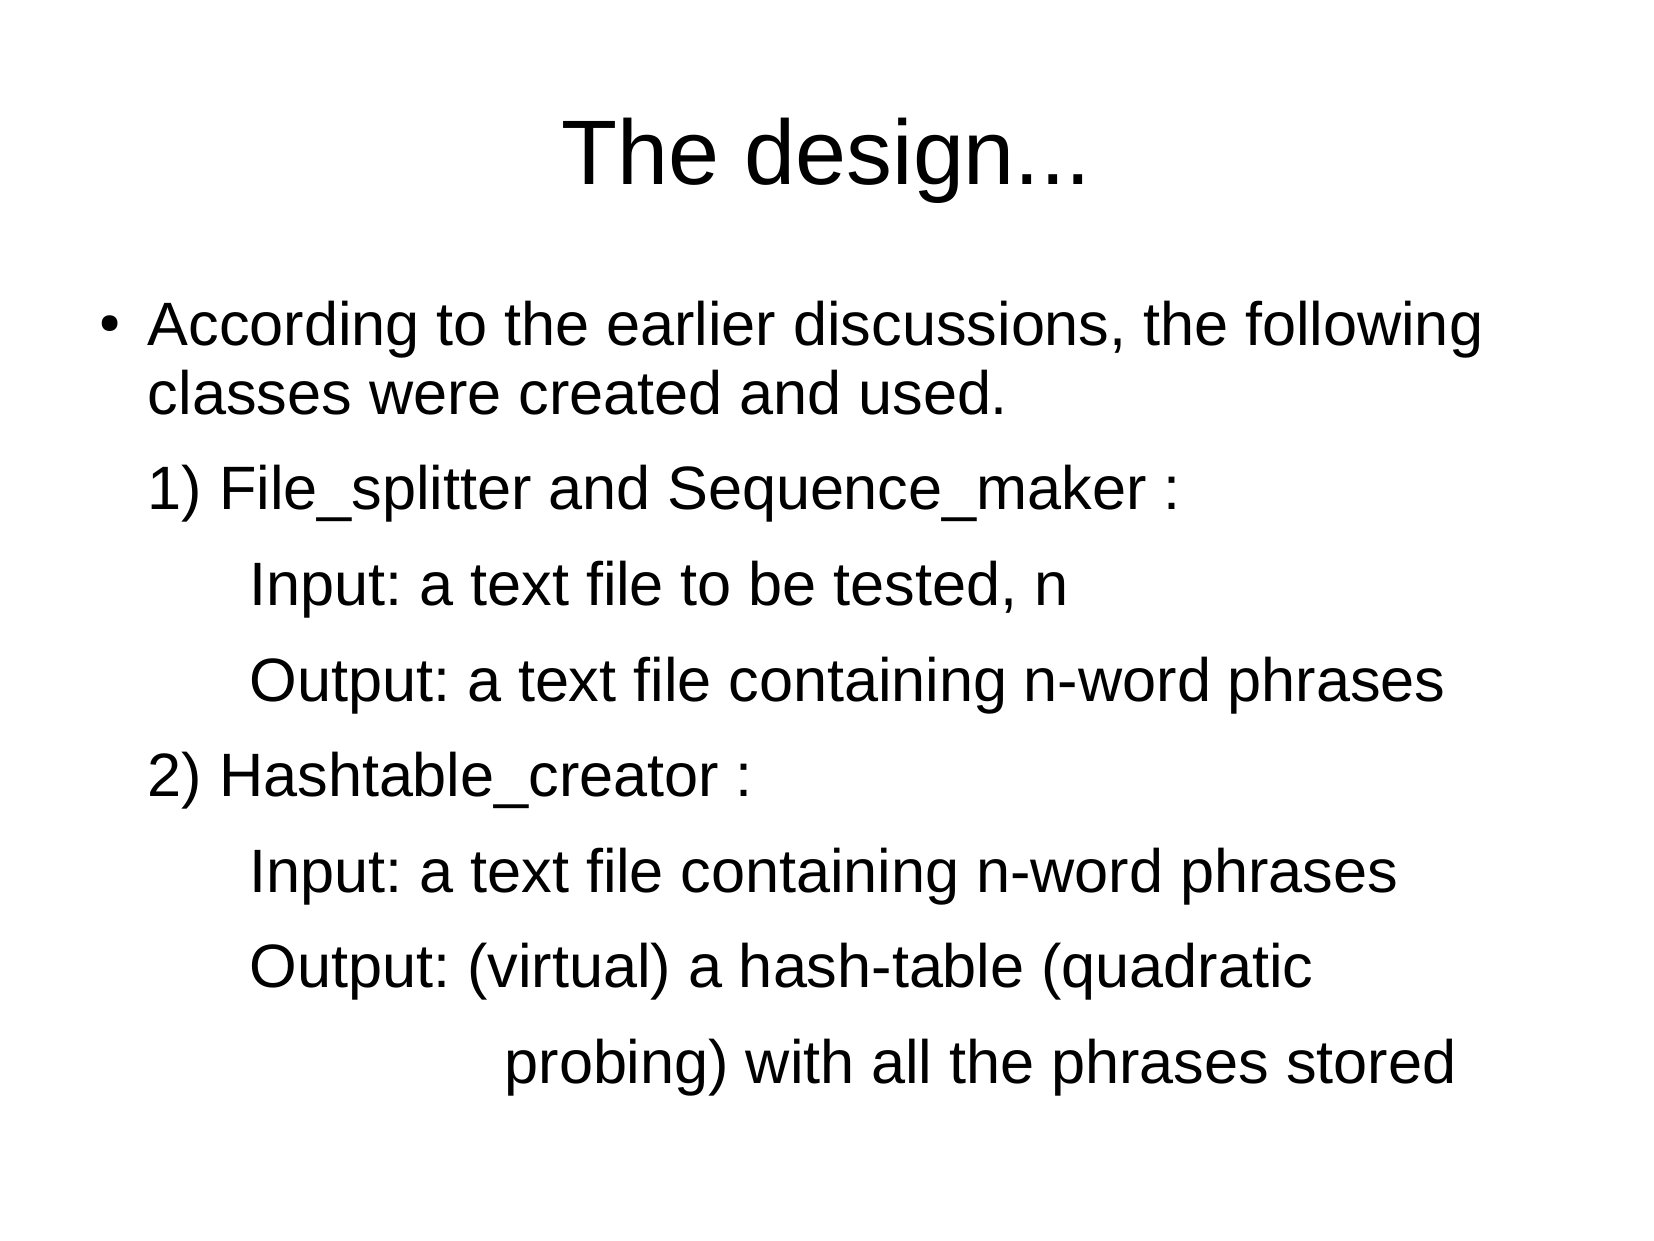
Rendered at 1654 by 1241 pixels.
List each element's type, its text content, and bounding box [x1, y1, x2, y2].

title The design... [82, 49, 1571, 257]
list According to the earlier discussions, the following classes were created and used. 1) File_splitter and Sequence_maker : Input: a text file to be tested, n Output: a text file containing n-word phrases 2) Hashtable_creator : Input: a text file containing n-word phrases Output: (virtual) a hash-table (quadratic probing) with all the phrases stored [82, 290, 1571, 1109]
